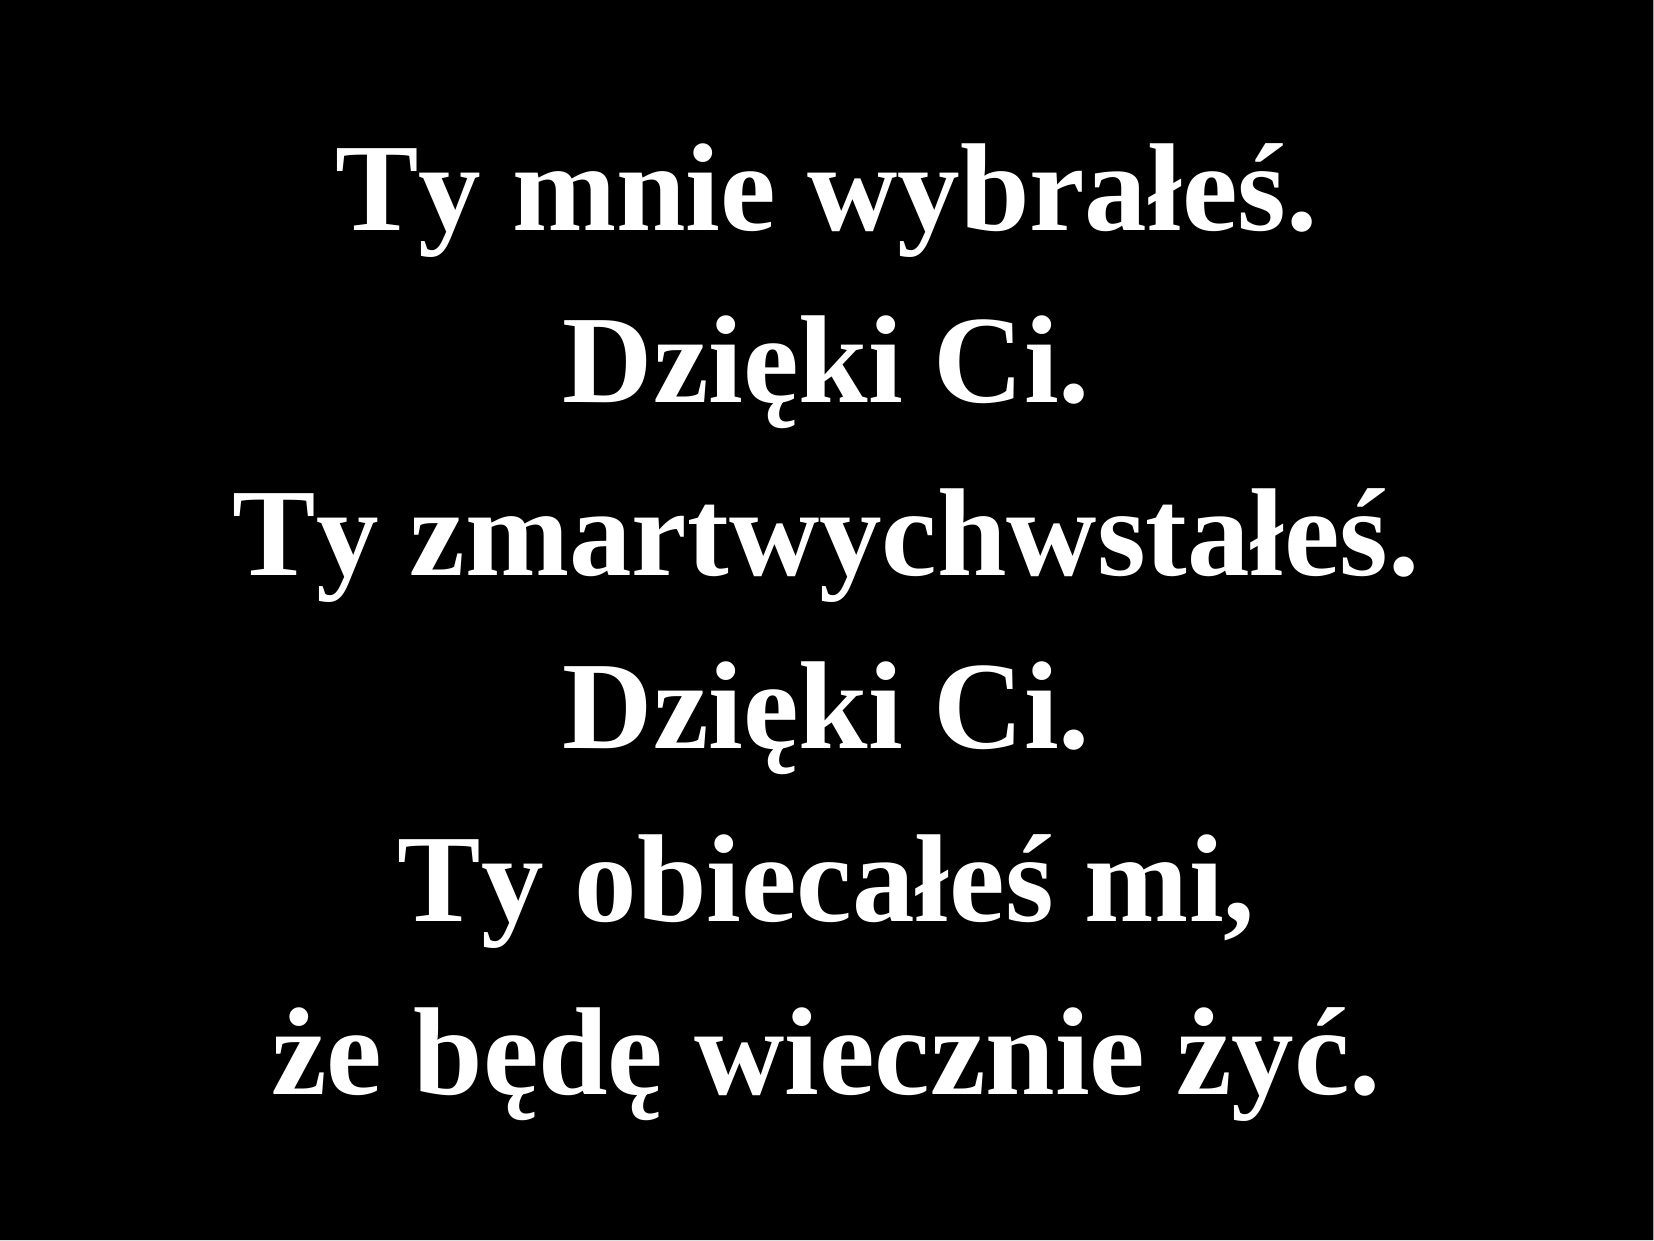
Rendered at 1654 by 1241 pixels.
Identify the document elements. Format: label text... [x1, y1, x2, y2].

title Ty mnie wybrałeś. ppp Dzięki Ci. ppp Ty zmartwychwstałeś. ppp Dzięki Ci. ppp Ty obiecałeś mi, ppp że będę wiecznie żyć. [0, 0, 1654, 1241]
